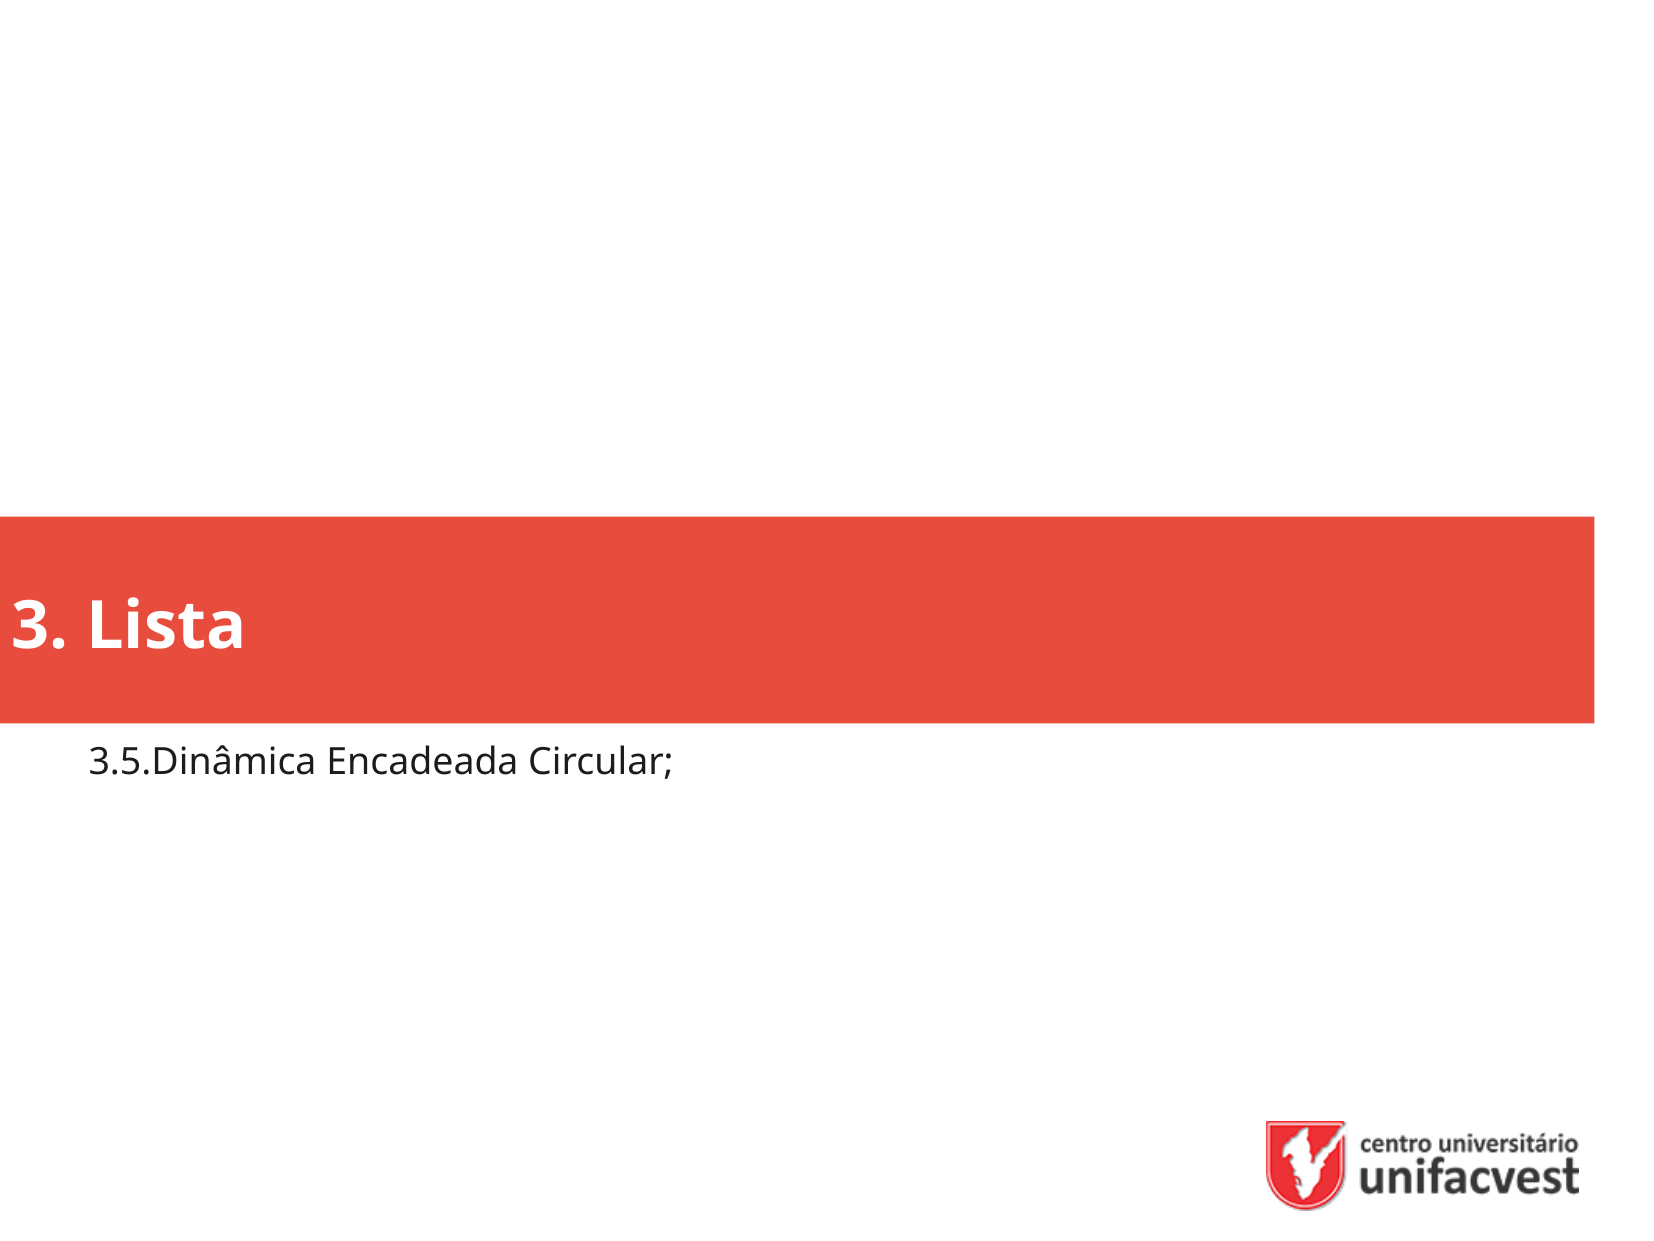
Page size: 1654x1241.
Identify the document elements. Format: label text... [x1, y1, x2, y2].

picture [1266, 1121, 1579, 1211]
text_box [1238, 1120, 1654, 1212]
subtitle 3.5.Dinâmica Encadeada Circular; [88, 735, 1595, 1097]
title 3. Lista [11, 513, 1607, 663]
